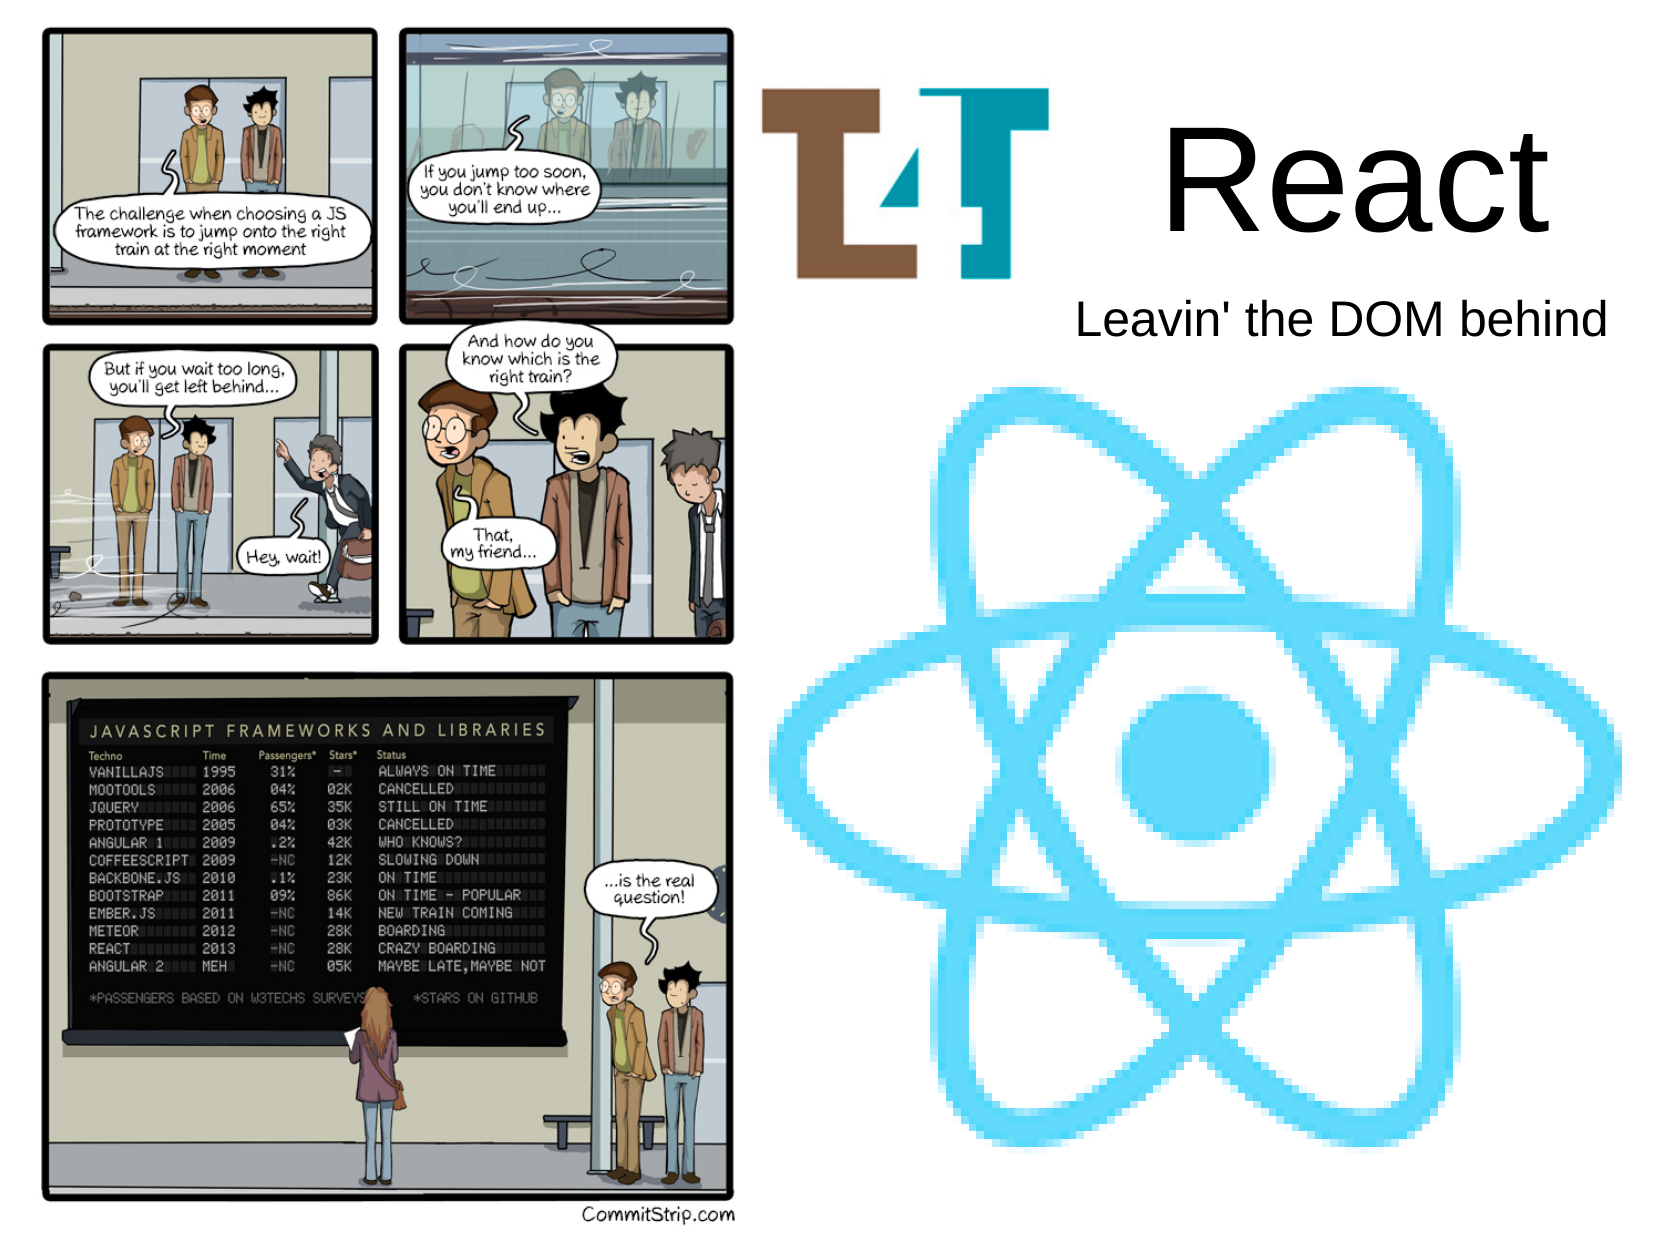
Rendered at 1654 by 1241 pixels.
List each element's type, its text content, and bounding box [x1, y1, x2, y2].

picture [29, 0, 1654, 1241]
text_box React [1143, 88, 1565, 271]
text_box Leavin' the DOM behind [1059, 283, 1625, 355]
